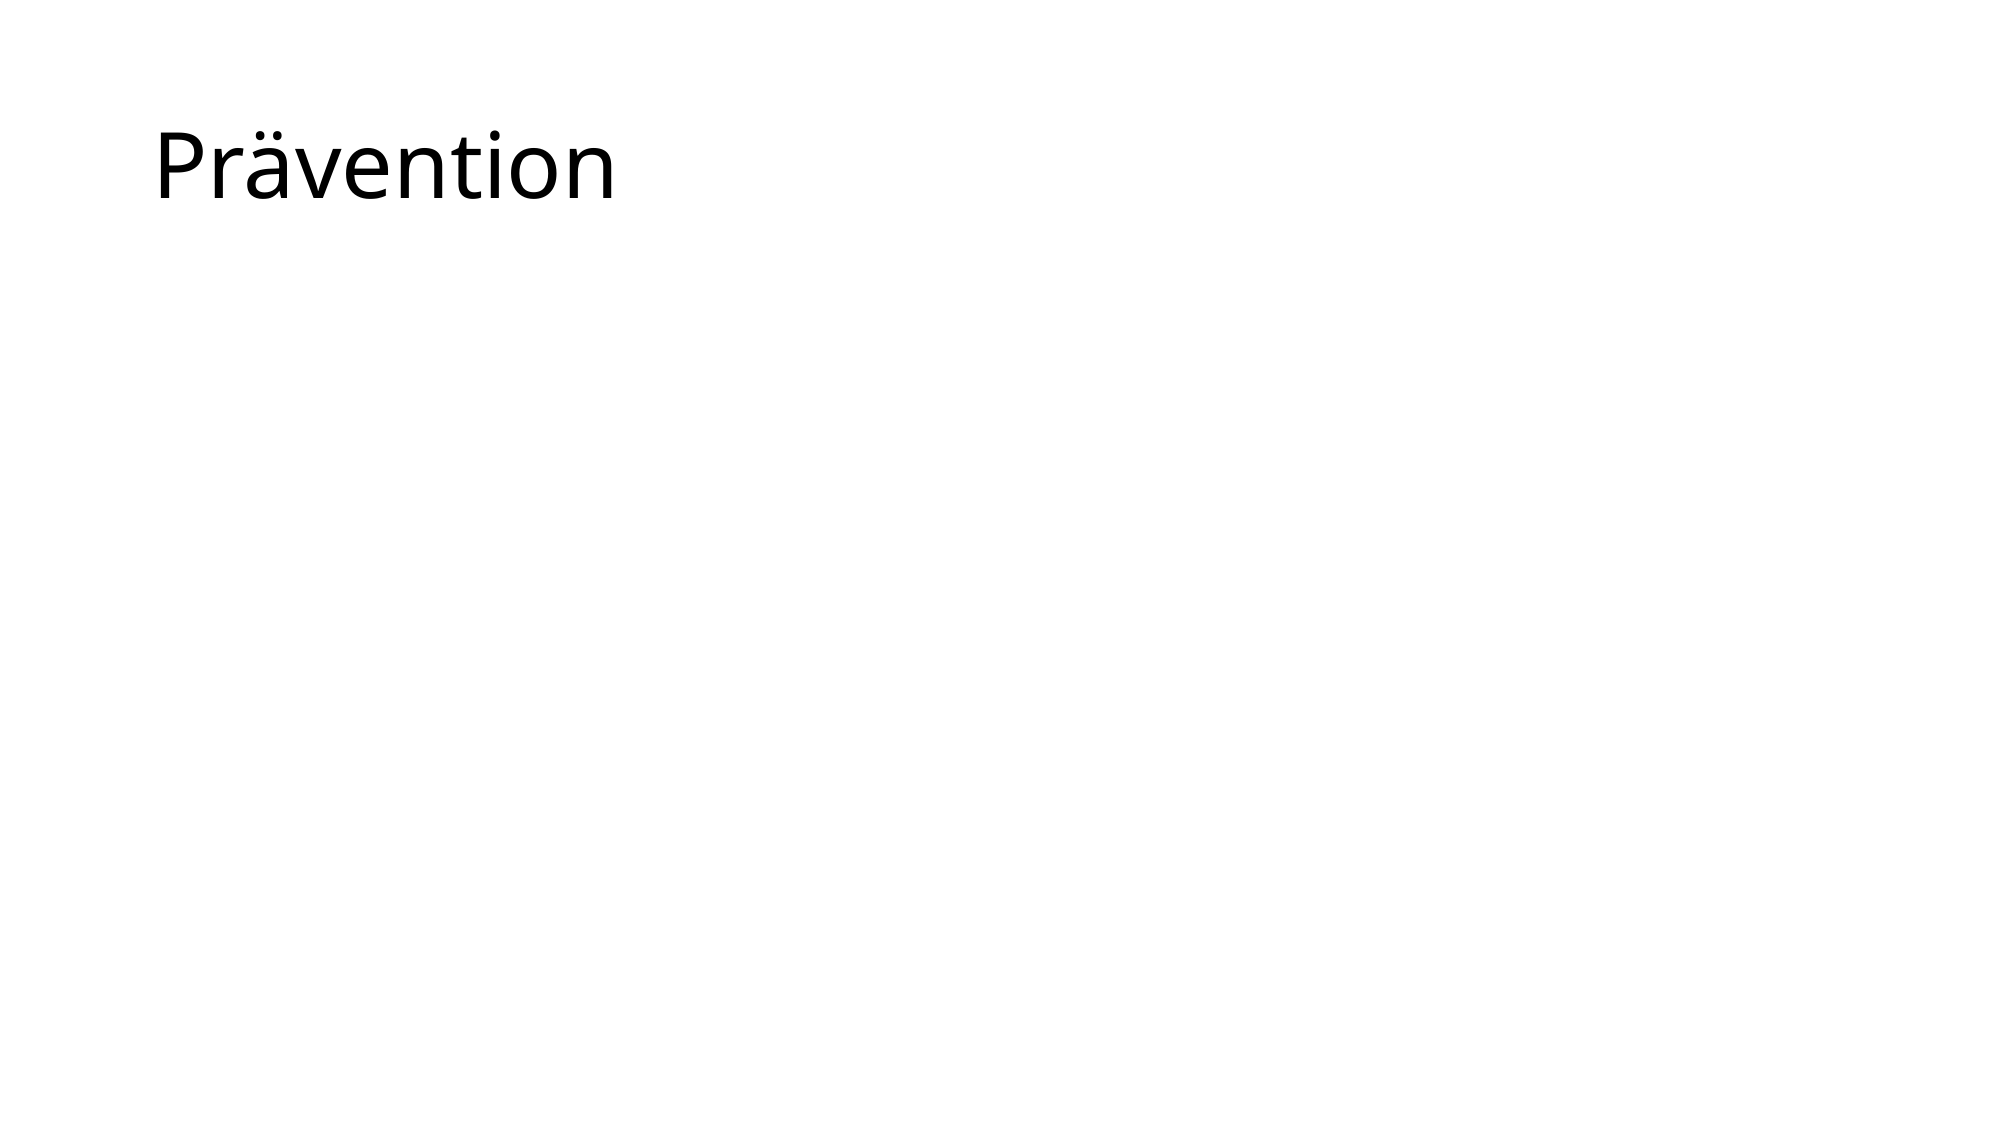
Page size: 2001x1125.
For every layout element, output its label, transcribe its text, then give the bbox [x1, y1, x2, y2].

title Prävention [137, 59, 1863, 278]
